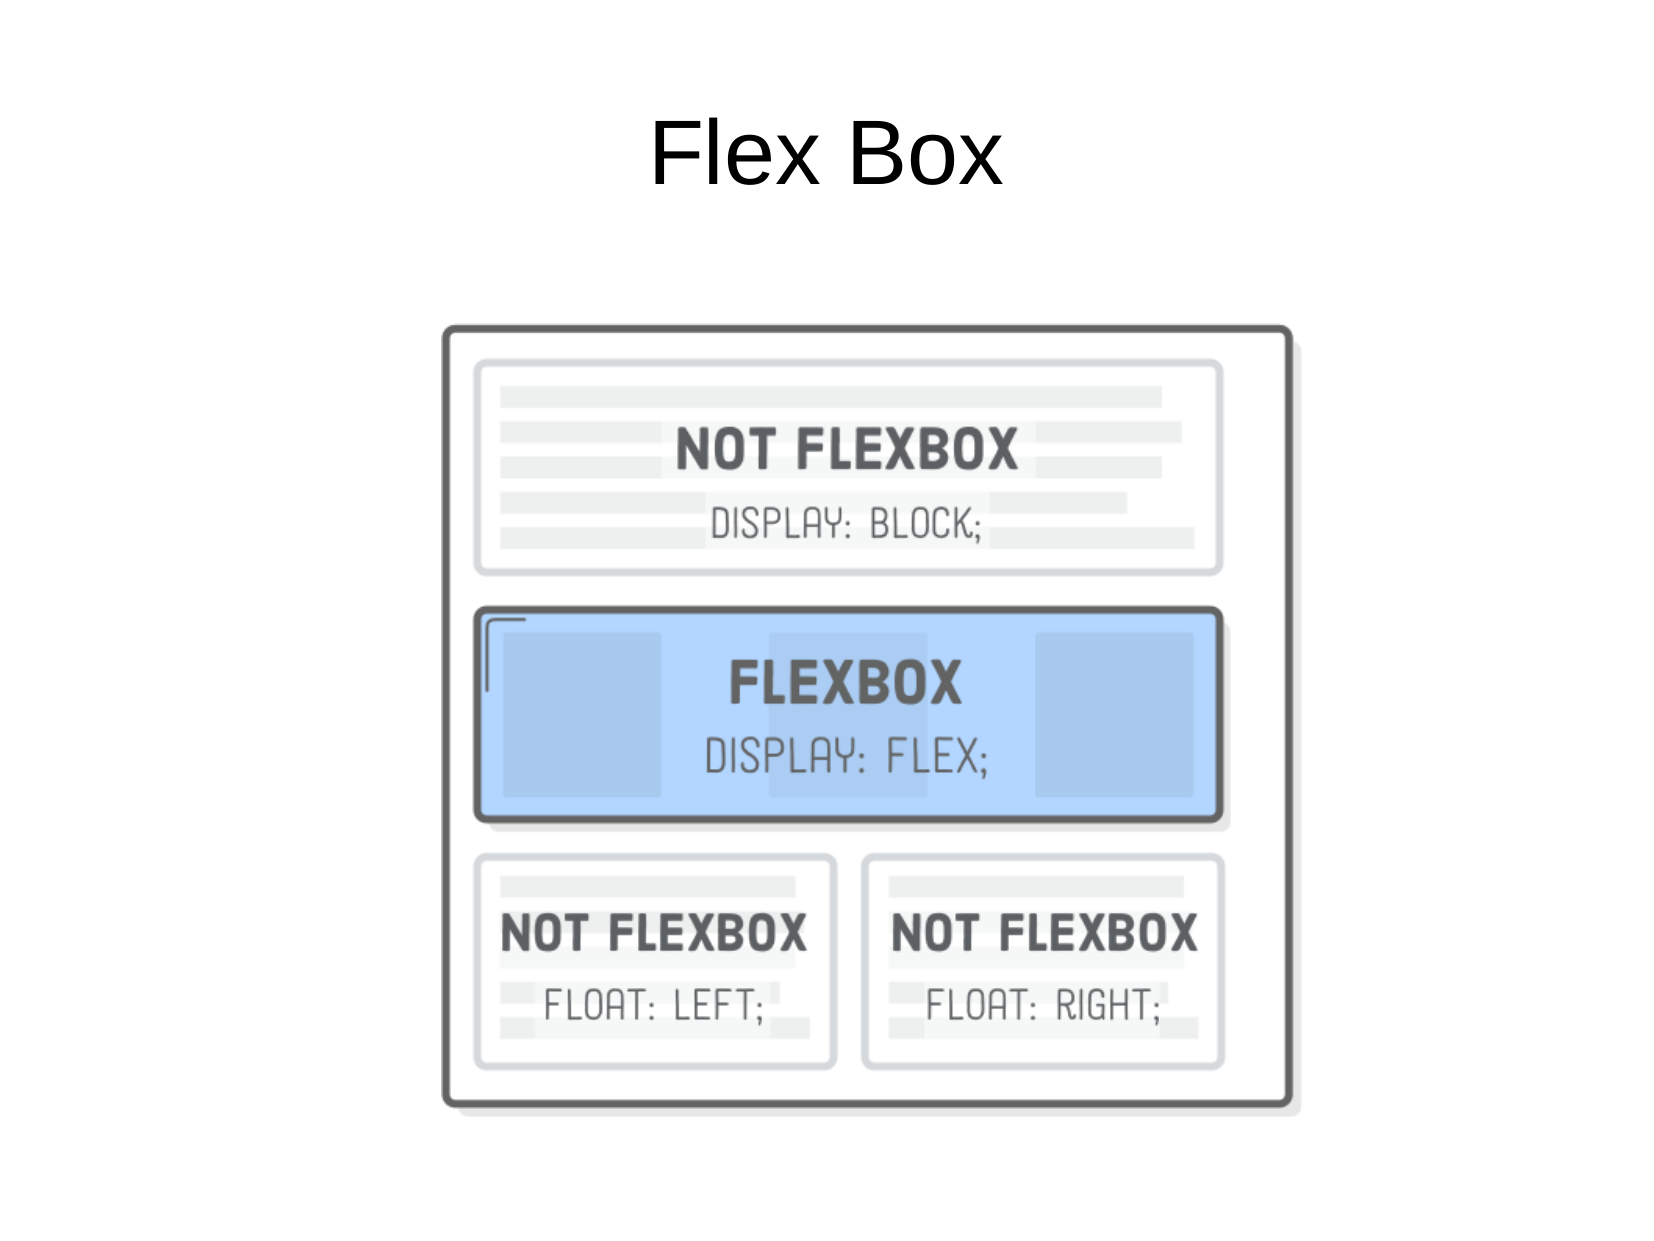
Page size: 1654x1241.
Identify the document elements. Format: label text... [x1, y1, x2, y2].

picture [390, 266, 1356, 1171]
title Flex Box [82, 49, 1571, 257]
